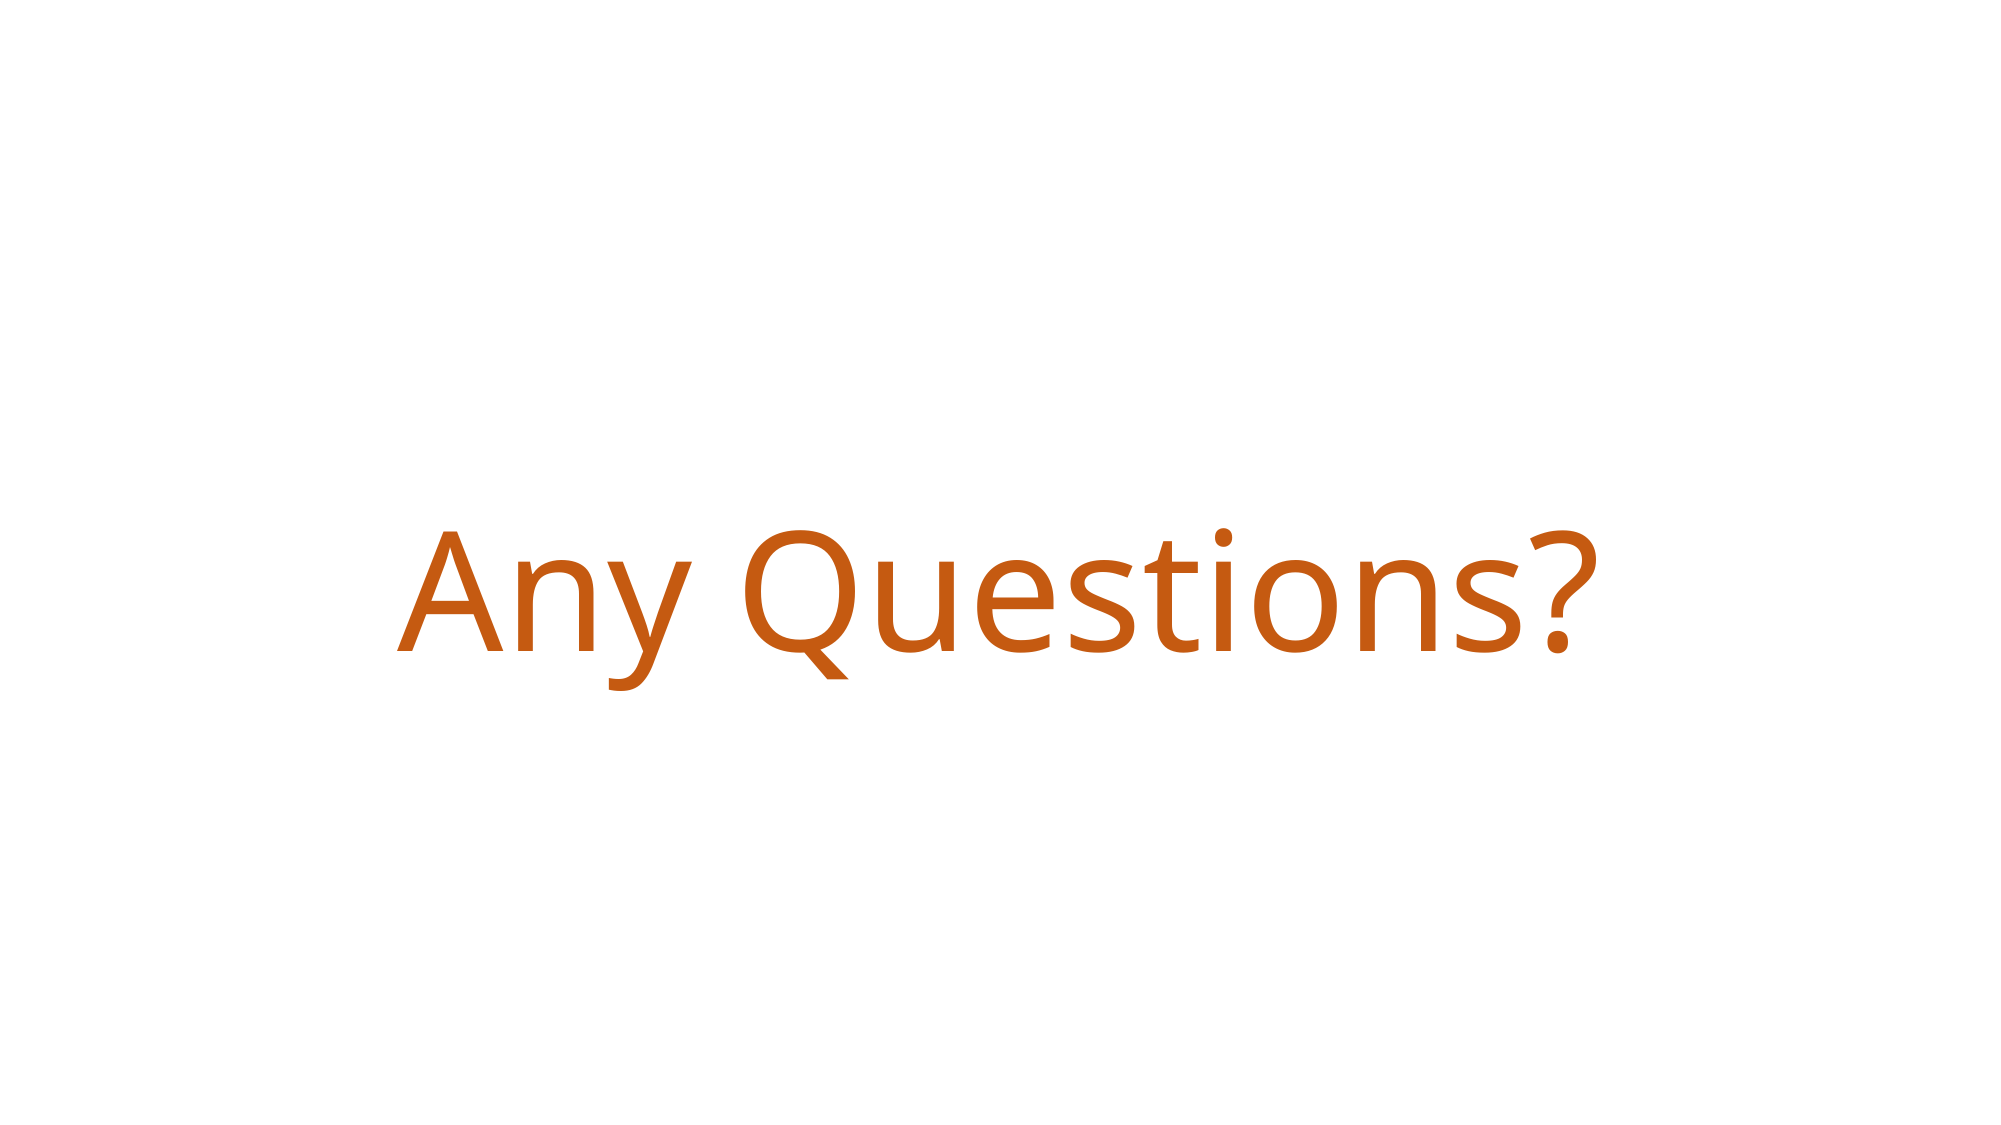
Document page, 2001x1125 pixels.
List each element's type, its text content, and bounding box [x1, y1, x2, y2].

list Any Questions? [137, 299, 1863, 1014]
